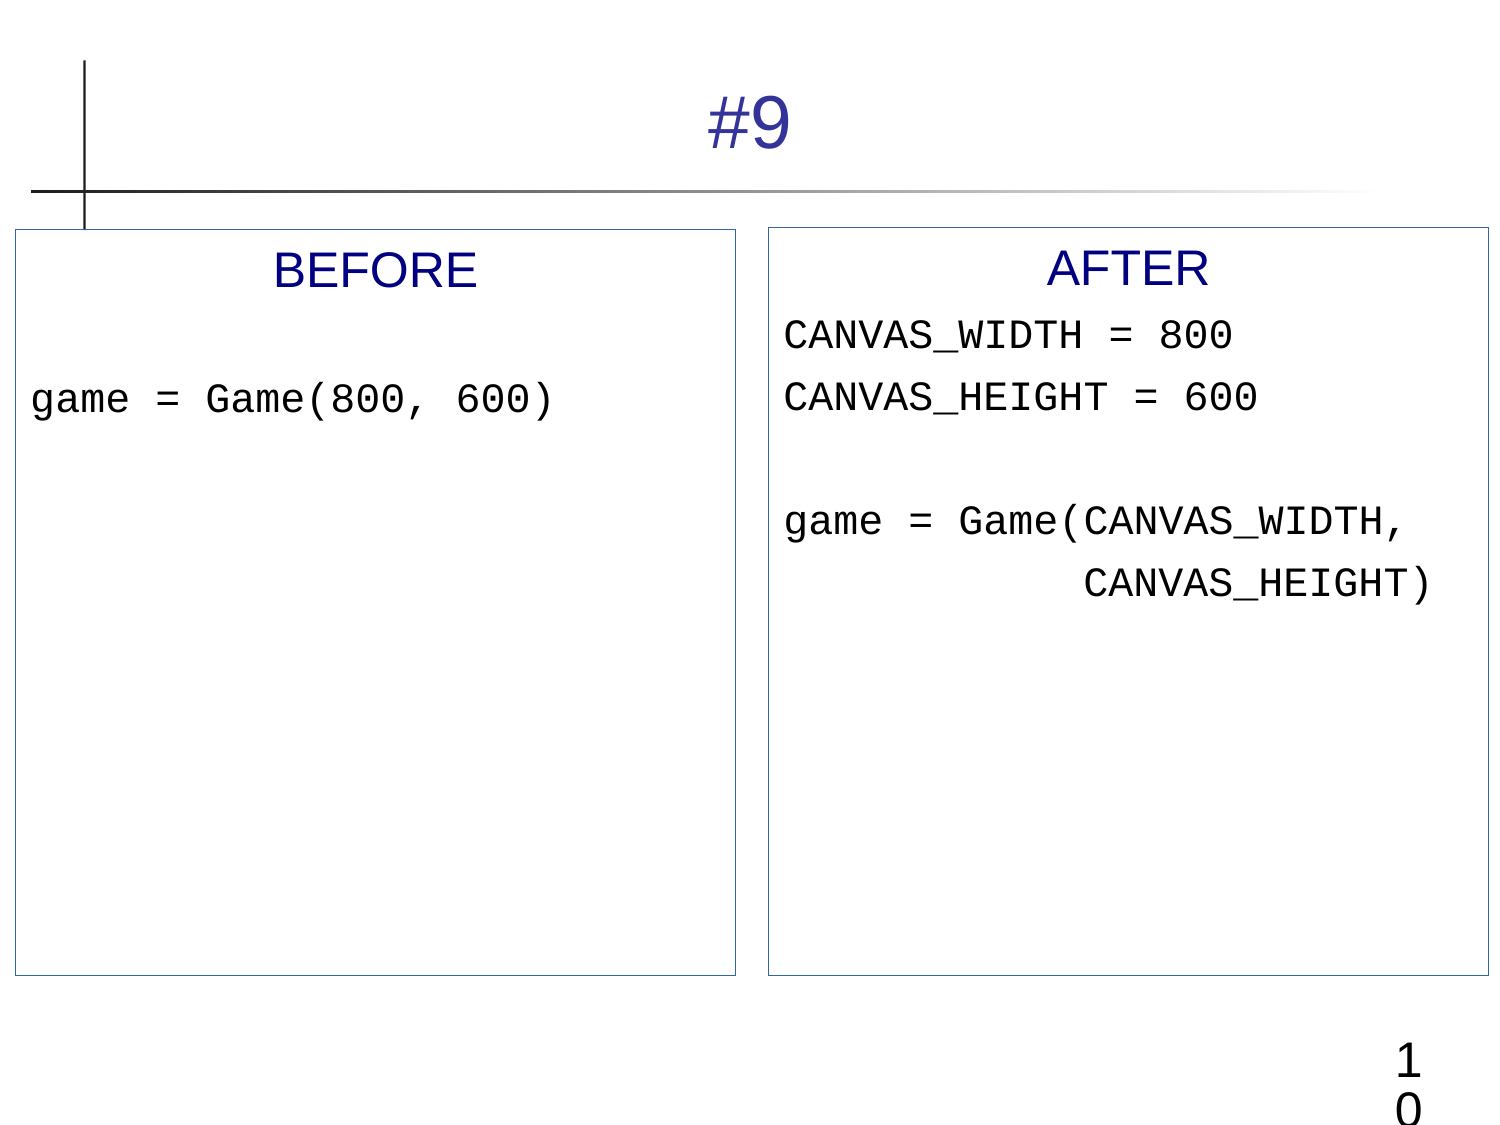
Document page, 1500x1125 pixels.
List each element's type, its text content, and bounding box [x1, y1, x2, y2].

text_box <number> [1380, 1020, 1456, 1095]
title #9 [50, 37, 1450, 201]
list AFTER CANVAS_WIDTH = 800 CANVAS_HEIGHT = 600 game = Game(CANVAS_WIDTH, CANVAS_HEIGHT) [768, 227, 1489, 976]
list BEFORE game = Game(800, 600) [15, 229, 736, 976]
